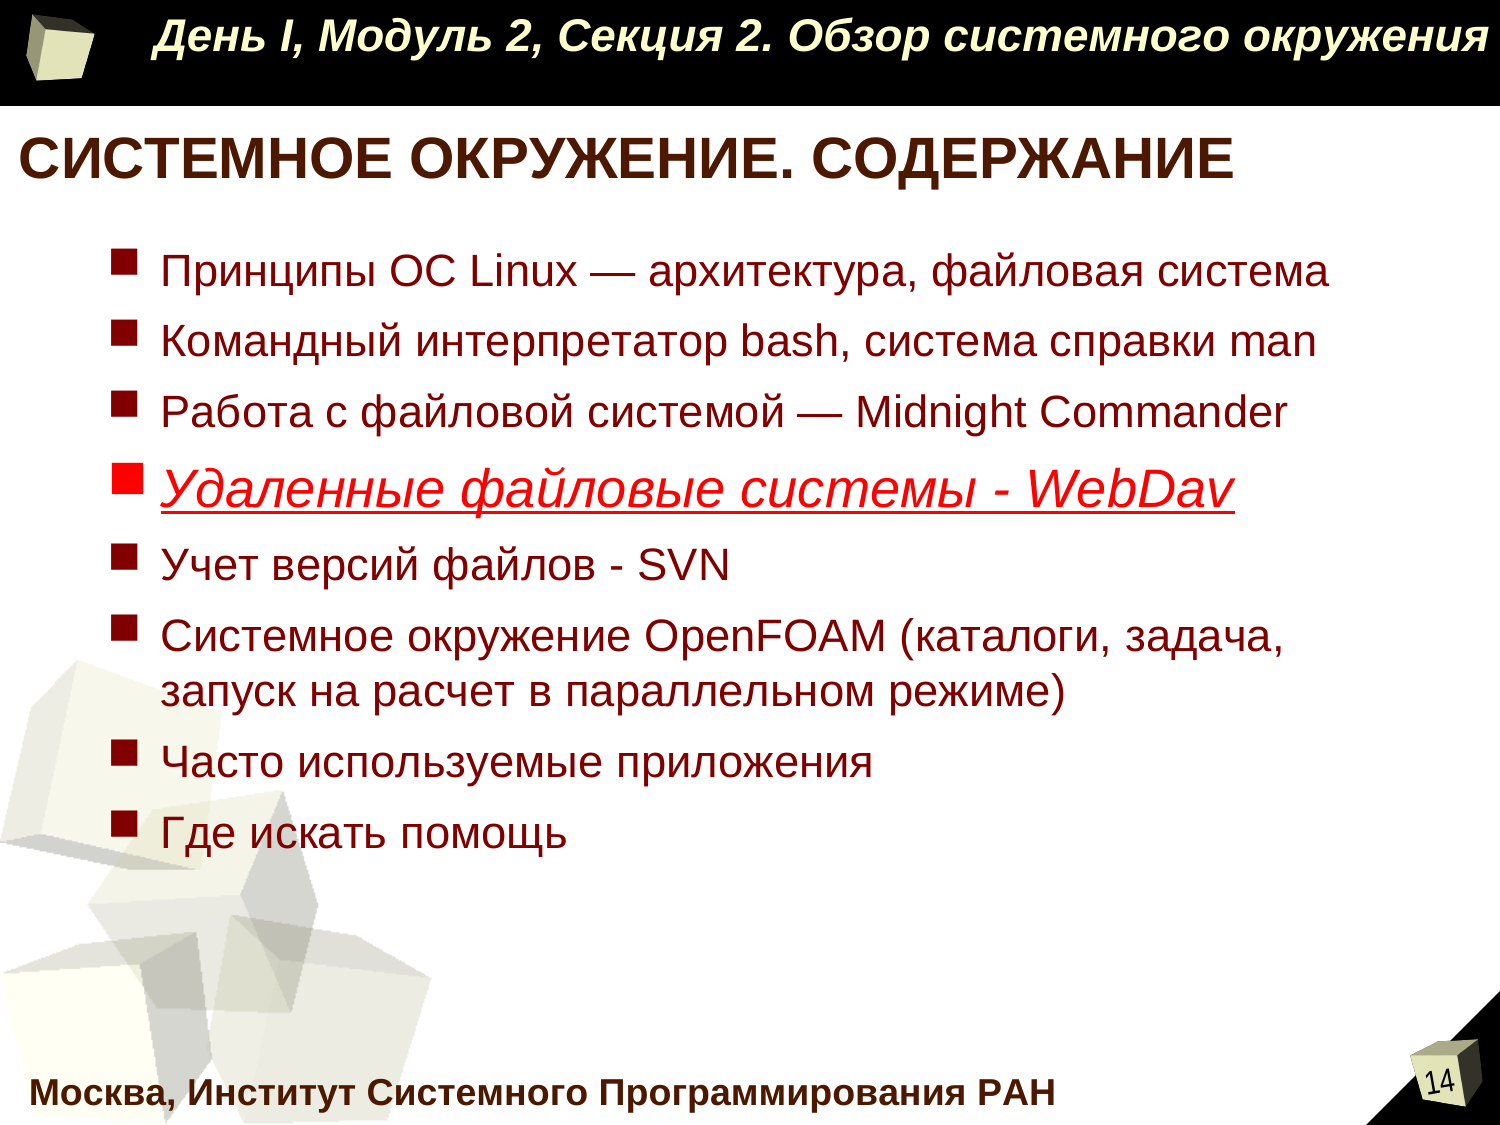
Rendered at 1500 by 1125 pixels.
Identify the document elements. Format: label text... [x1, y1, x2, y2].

text_box СИСТЕМНОЕ ОКРУЖЕНИЕ. СОДЕРЖАНИЕ [4, 112, 1500, 198]
picture [423, 1088, 433, 1102]
list Принципы ОС Linux — архитектура, файловая система Командный интерпретатор bash, система справки man Работа с файловой системой — Midnight Commander Удаленные файловые системы - WebDav Учет версий файлов - SVN Системное окружение OpenFOAM (каталоги, задача, запуск на расчет в параллельном режиме) Часто используемые приложения Где искать помощь [75, 233, 1426, 976]
picture [0, 659, 433, 1125]
